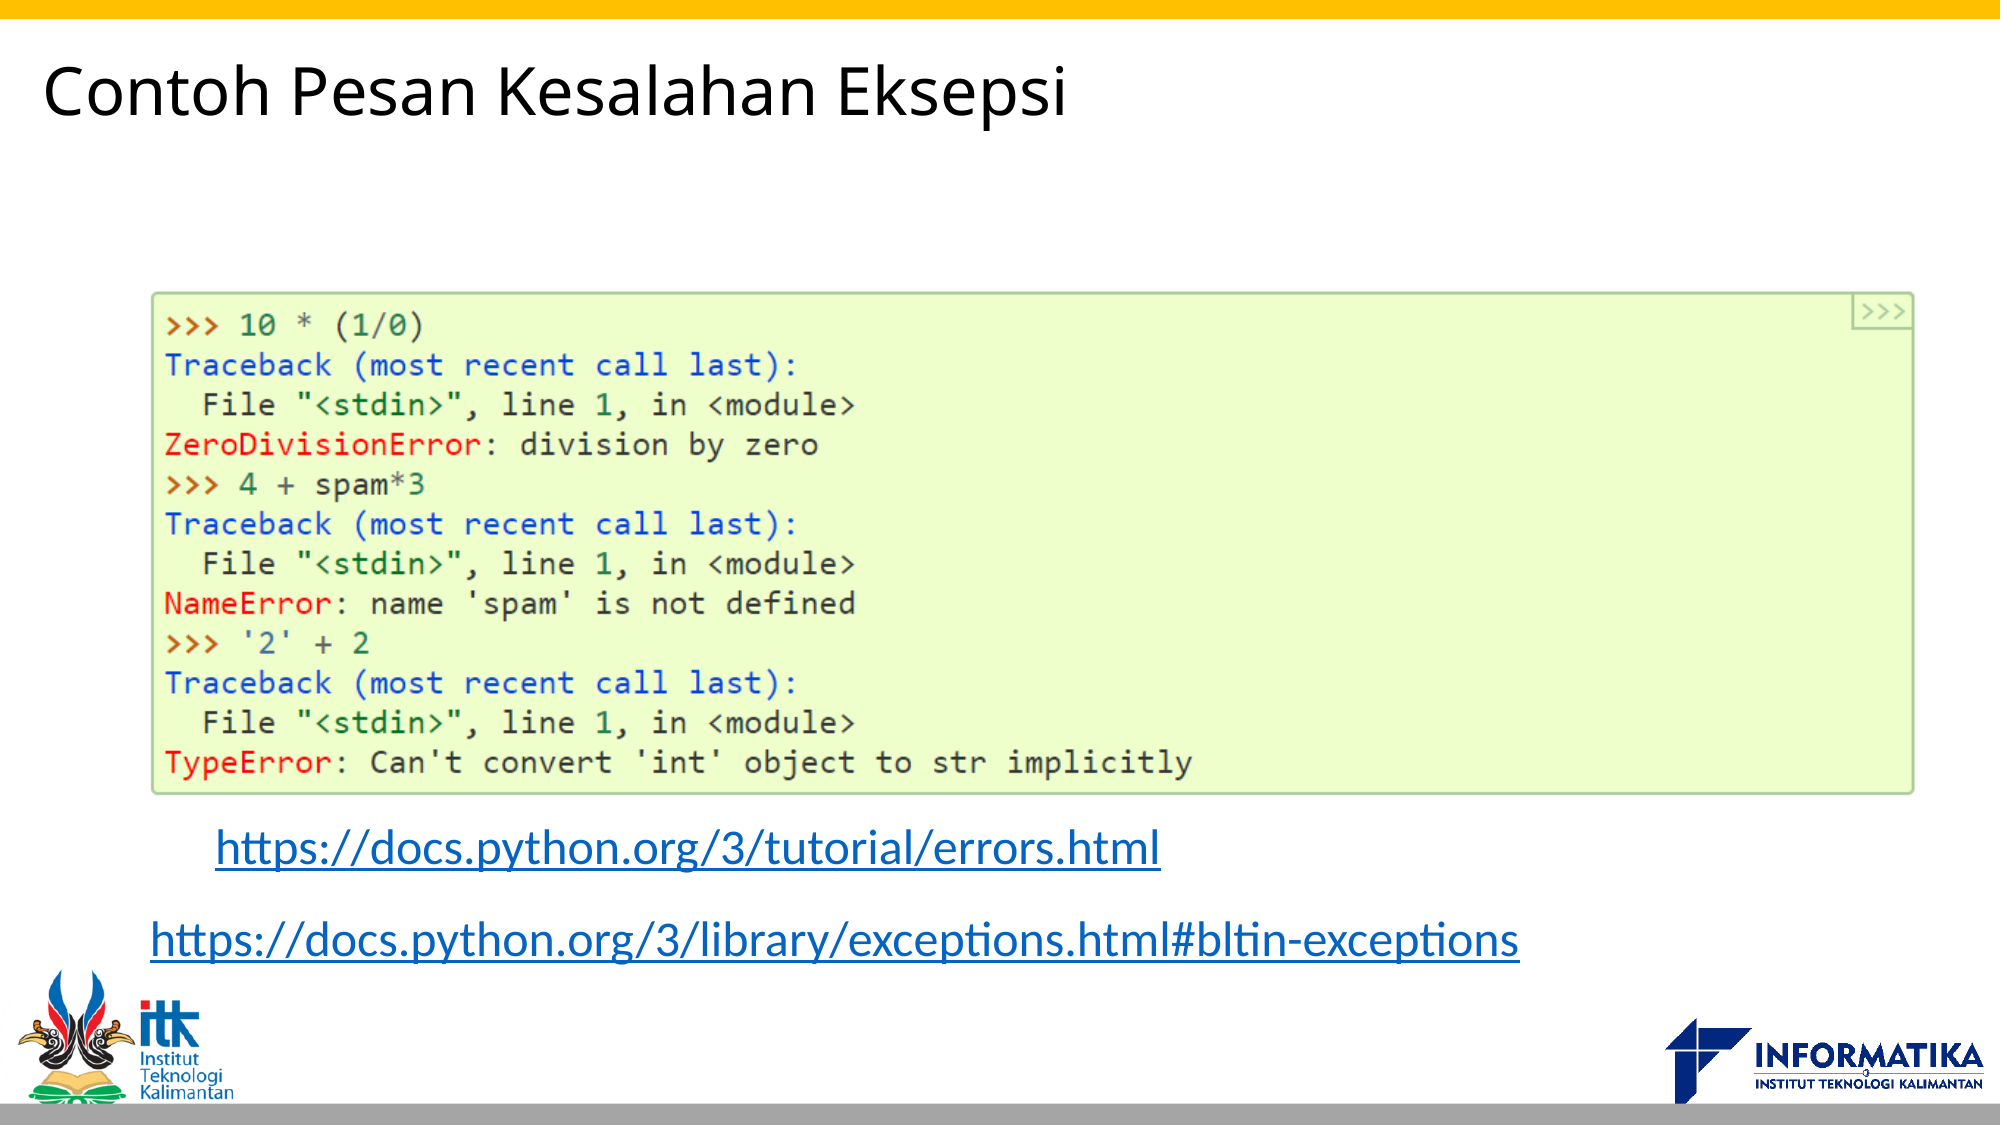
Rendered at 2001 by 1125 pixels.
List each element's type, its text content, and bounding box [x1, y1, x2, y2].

title Contoh Pesan Kesalahan Eksepsi [22, 38, 1887, 162]
text_box [0, 0, 2000, 19]
picture [1664, 1017, 1984, 1103]
text_box https://docs.python.org/3/tutorial/errors.html [200, 806, 1177, 882]
picture [138, 283, 1928, 807]
picture [0, 936, 252, 1103]
text_box https://docs.python.org/3/library/exceptions.html#bltin-exceptions [135, 899, 1775, 975]
